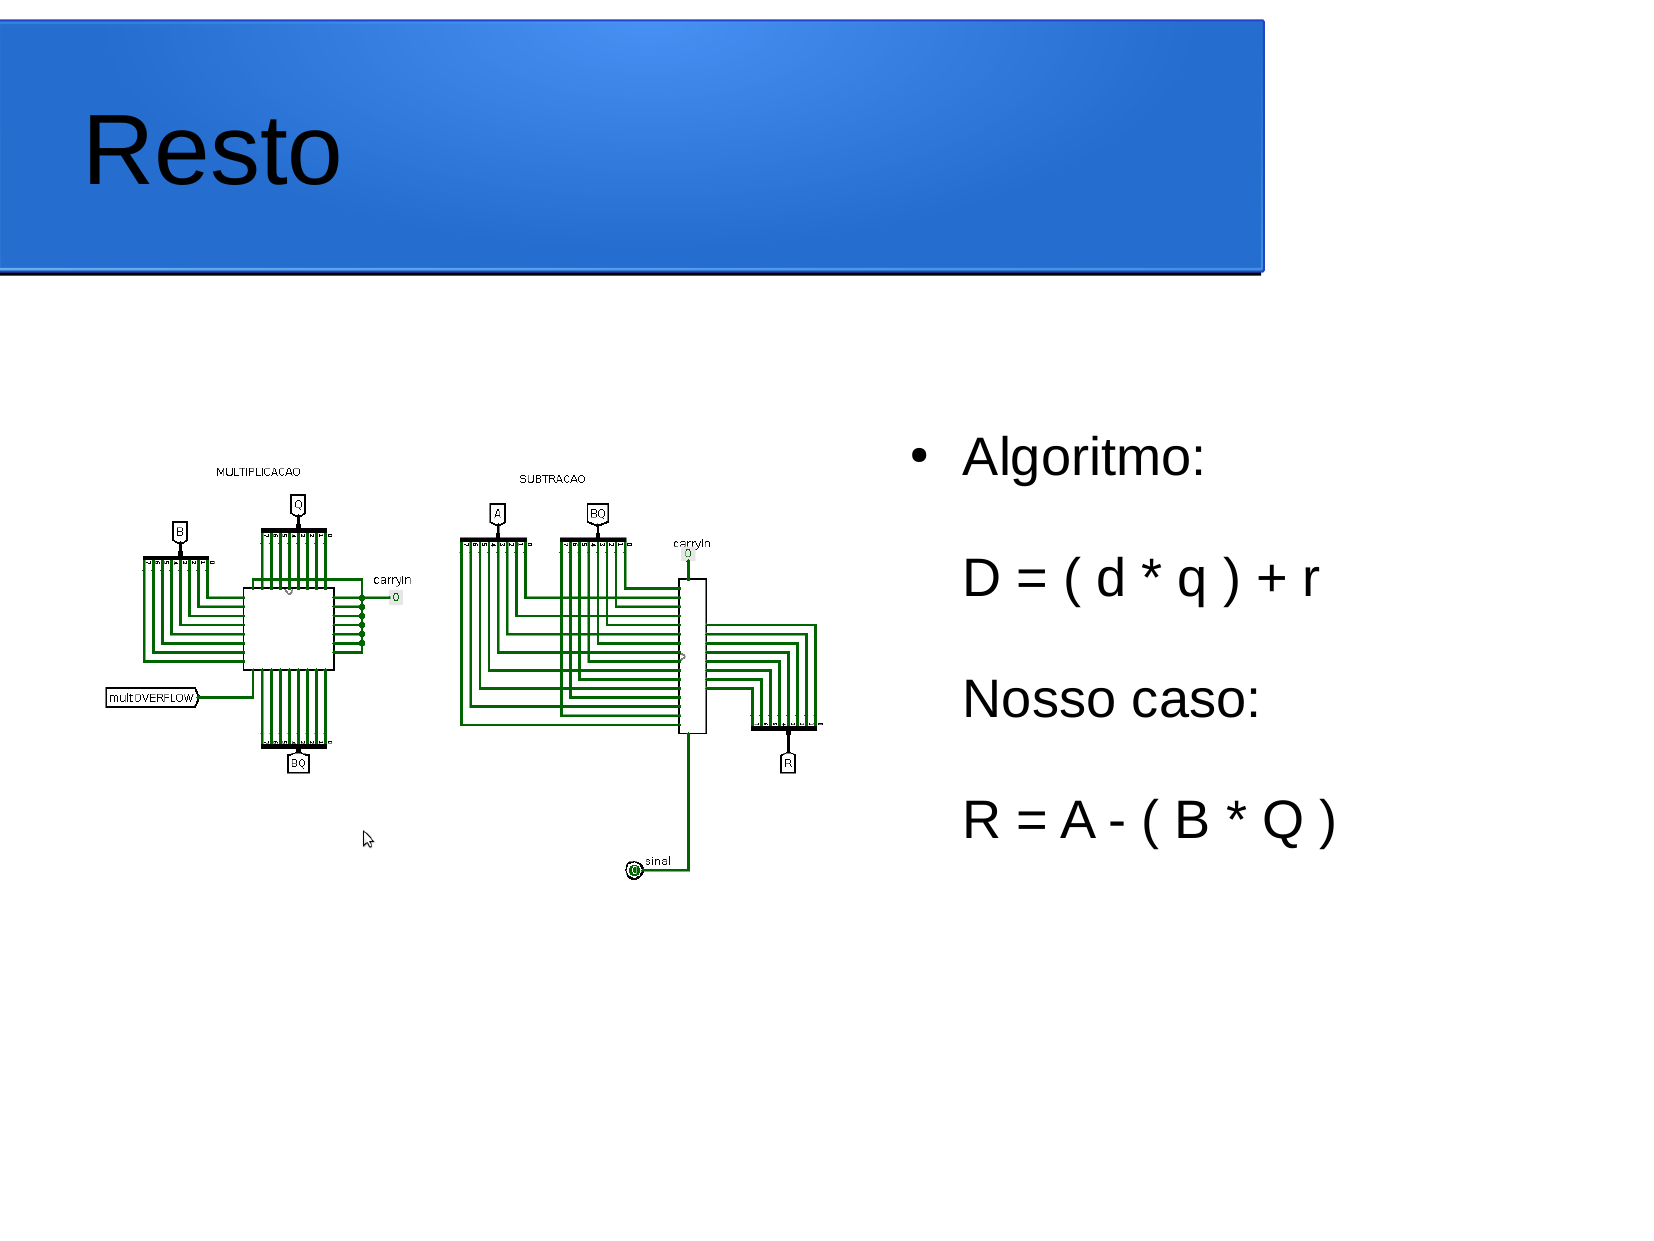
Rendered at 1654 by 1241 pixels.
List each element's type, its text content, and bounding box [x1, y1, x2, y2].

title Resto [82, 2, 1235, 298]
list Algoritmo: D = ( d * q ) + r Nosso caso: R = A - ( B * Q ) [891, 426, 1619, 1146]
picture [70, 448, 872, 898]
